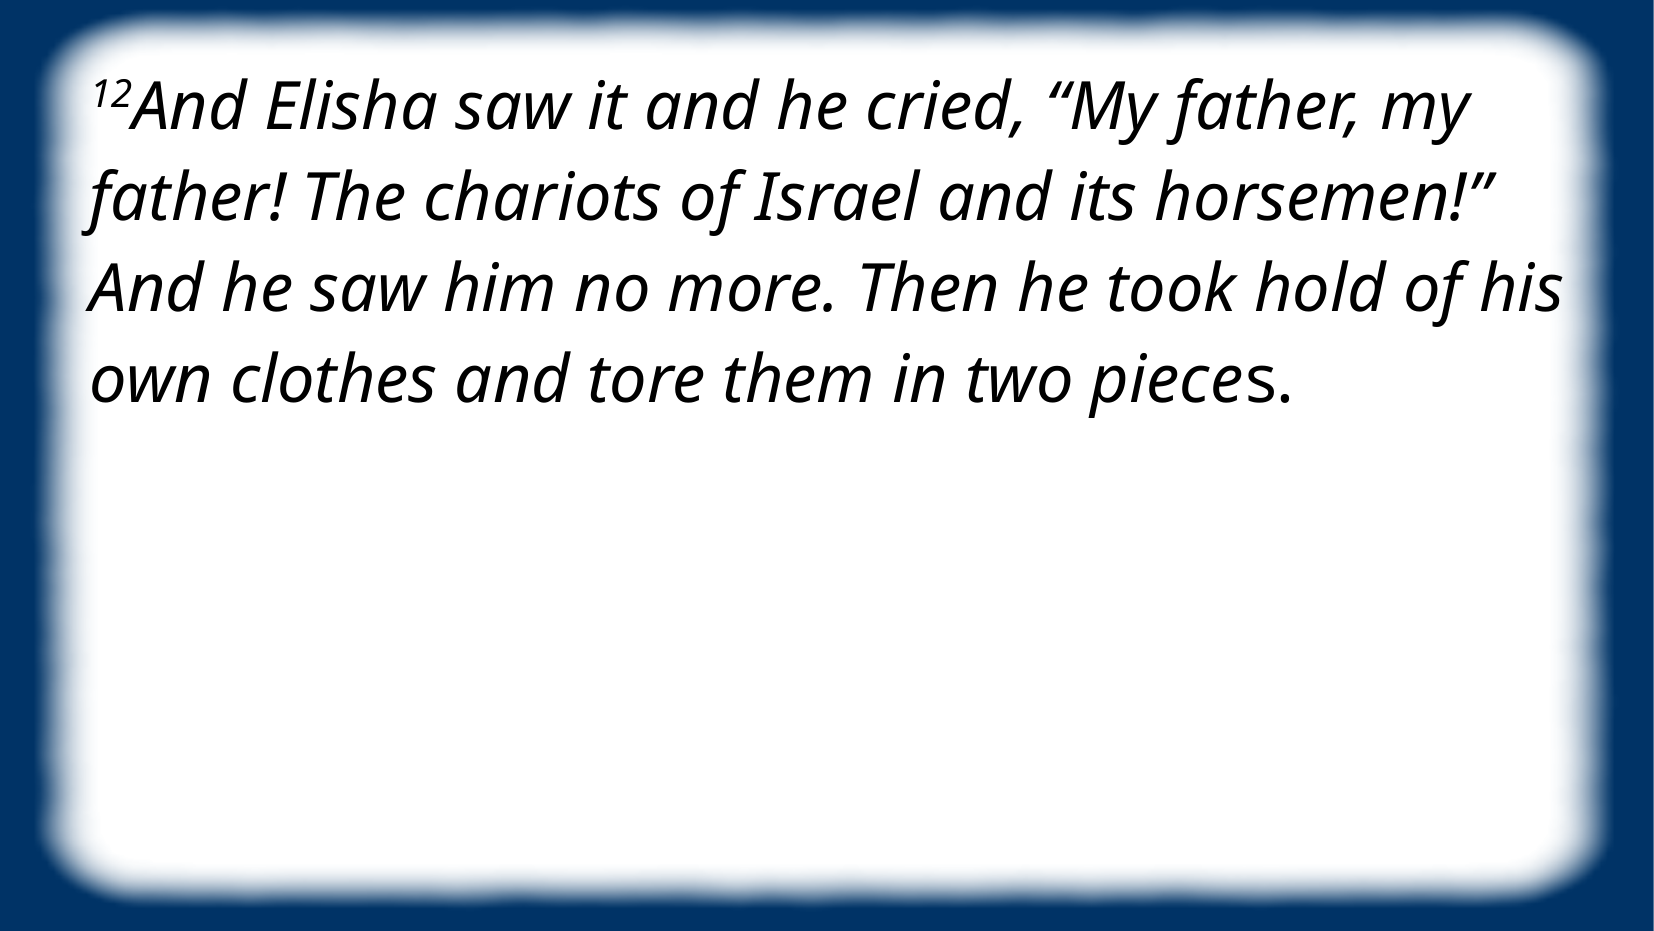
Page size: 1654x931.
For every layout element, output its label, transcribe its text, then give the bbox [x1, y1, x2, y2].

text_box 12And Elisha saw it and he cried, “My father, my father! The chariots of Israel and its horsemen!” And he saw him no more. Then he took hold of his own clothes and tore them in two pieces. [75, 51, 1591, 422]
picture [0, 0, 1654, 931]
